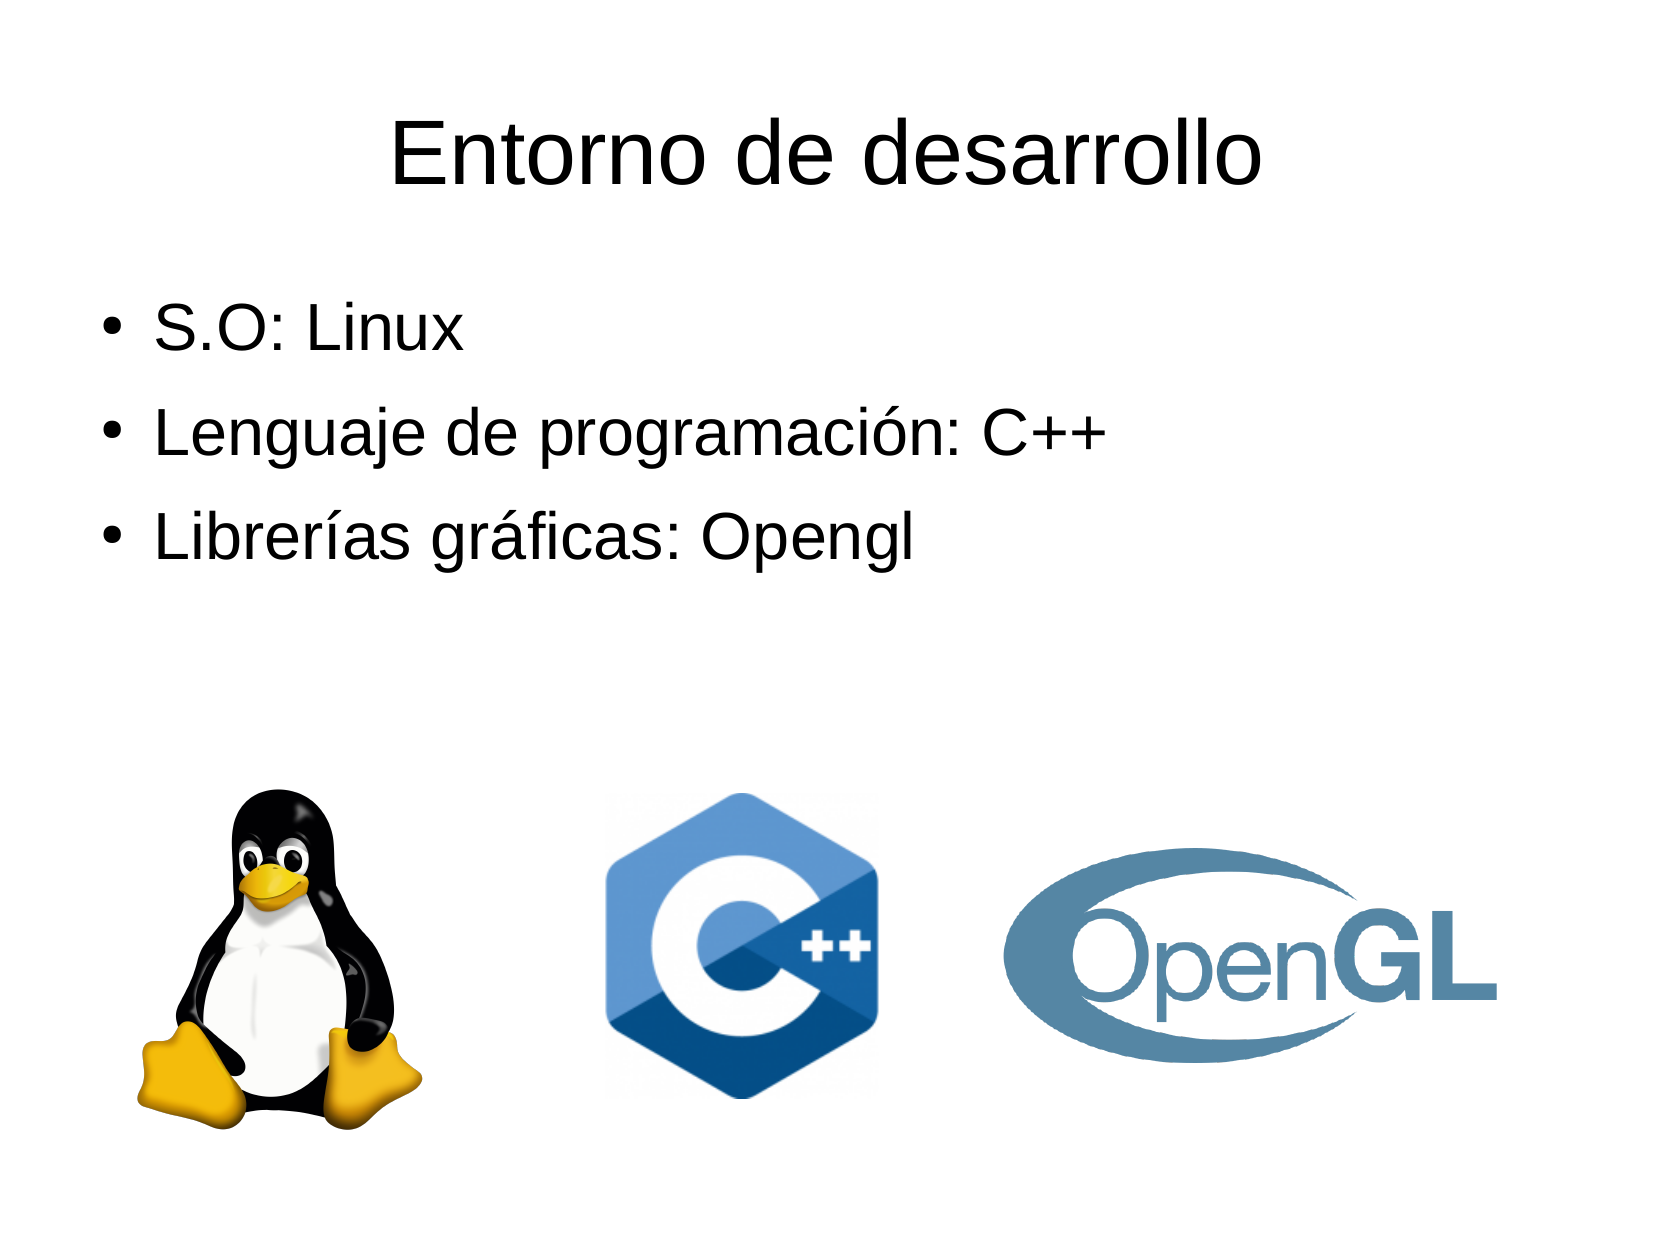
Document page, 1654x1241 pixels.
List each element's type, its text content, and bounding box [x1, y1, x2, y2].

list S.O: Linux Lenguaje de programación: C++ Librerías gráficas: Opengl [82, 290, 1571, 1010]
picture [118, 767, 438, 1145]
picture [590, 793, 896, 1099]
picture [1003, 848, 1497, 1063]
title Entorno de desarrollo [82, 49, 1571, 257]
